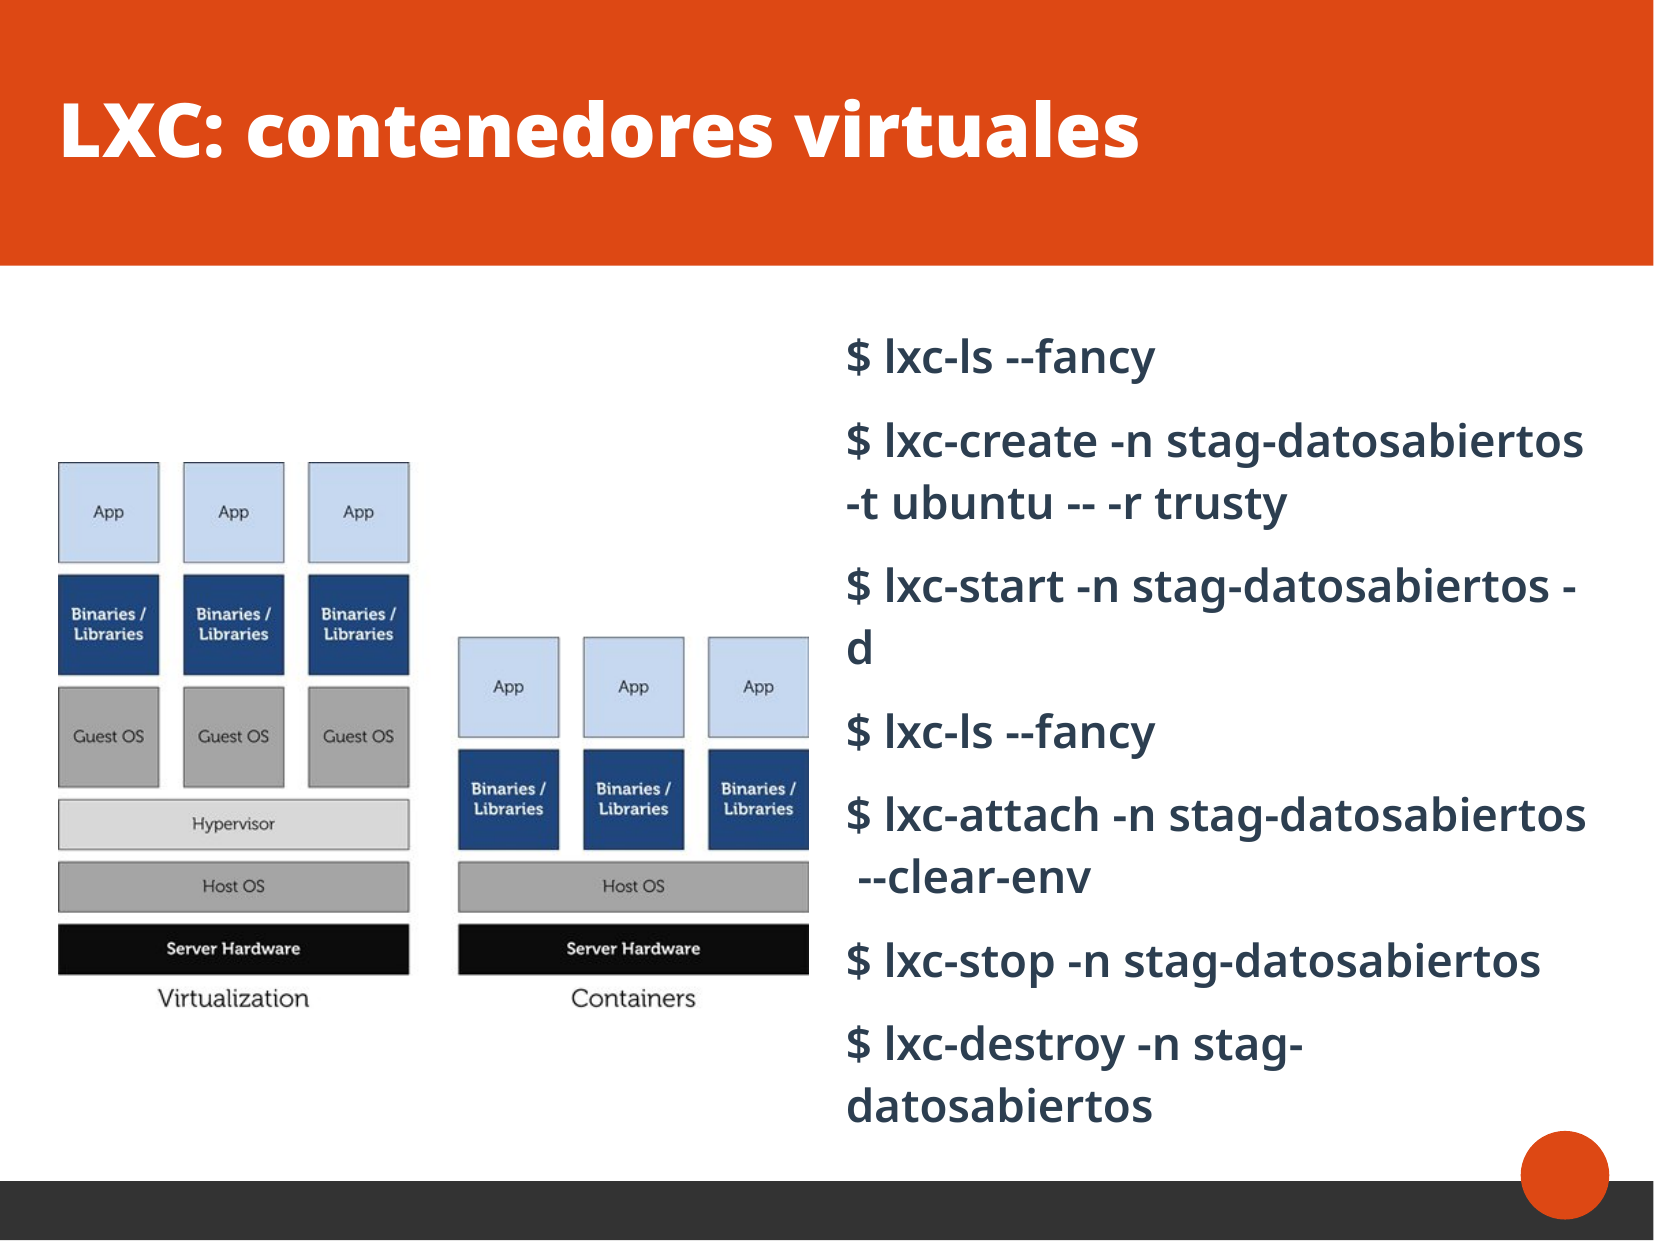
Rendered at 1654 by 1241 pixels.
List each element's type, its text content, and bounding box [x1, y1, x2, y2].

title LXC: contenedores virtuales [59, 49, 1595, 207]
list $ lxc-ls --fancy $ lxc-create -n stag-datosabiertos -t ubuntu -- -r trusty $ lxc-start -n stag-datosabiertos -d $ lxc-ls --fancy $ lxc-attach -n stag-datosabiertos --clear-env $ lxc-stop -n stag-datosabiertos $ lxc-destroy -n stag-datosabiertos [845, 324, 1596, 1152]
picture [58, 462, 809, 1014]
